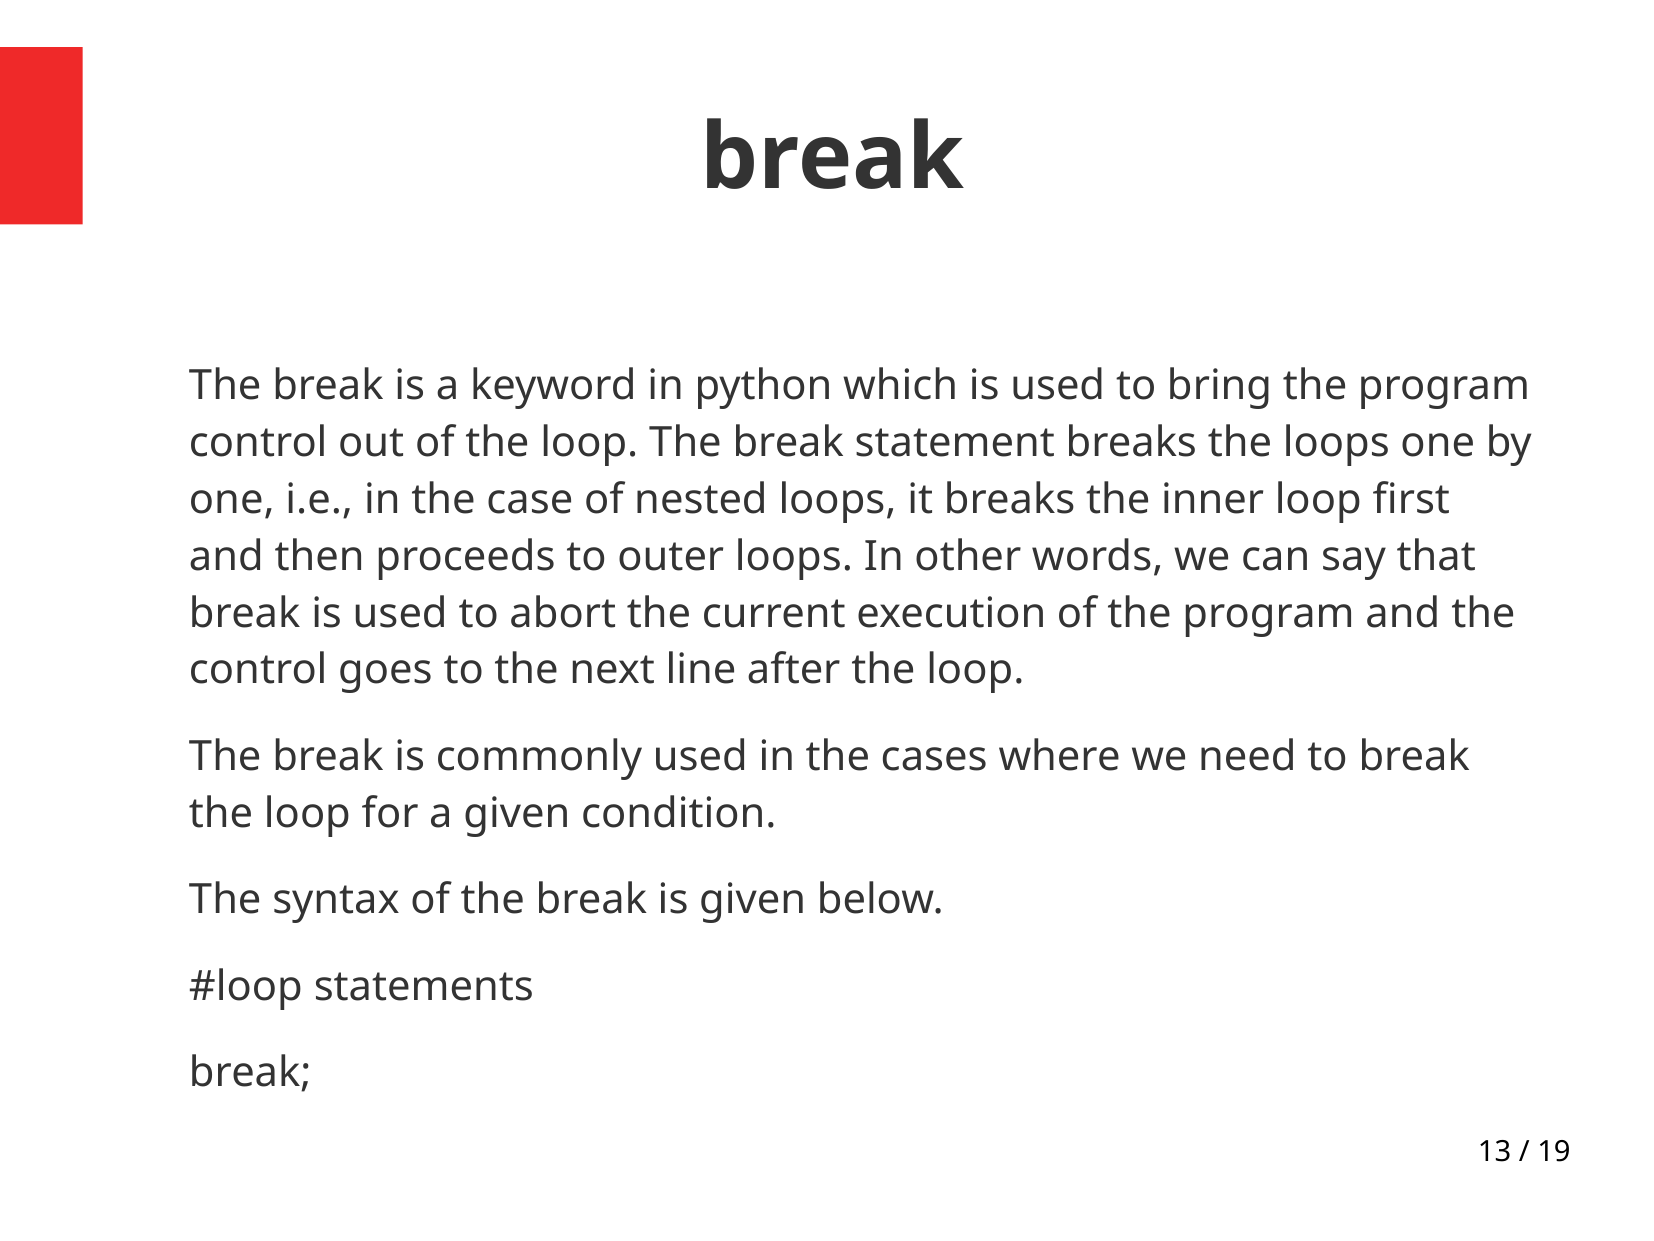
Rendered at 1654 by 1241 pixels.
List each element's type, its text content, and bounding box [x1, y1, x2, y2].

title break [118, 49, 1571, 257]
list The break is a keyword in python which is used to bring the program control out of the loop. The break statement breaks the loops one by one, i.e., in the case of nested loops, it breaks the inner loop first and then proceeds to outer loops. In other words, we can say that break is used to abort the current execution of the program and the control goes to the next line after the loop. The break is commonly used in the cases where we need to break the loop for a given condition. The syntax of the break is given below. #loop statements break; [118, 354, 1536, 1074]
